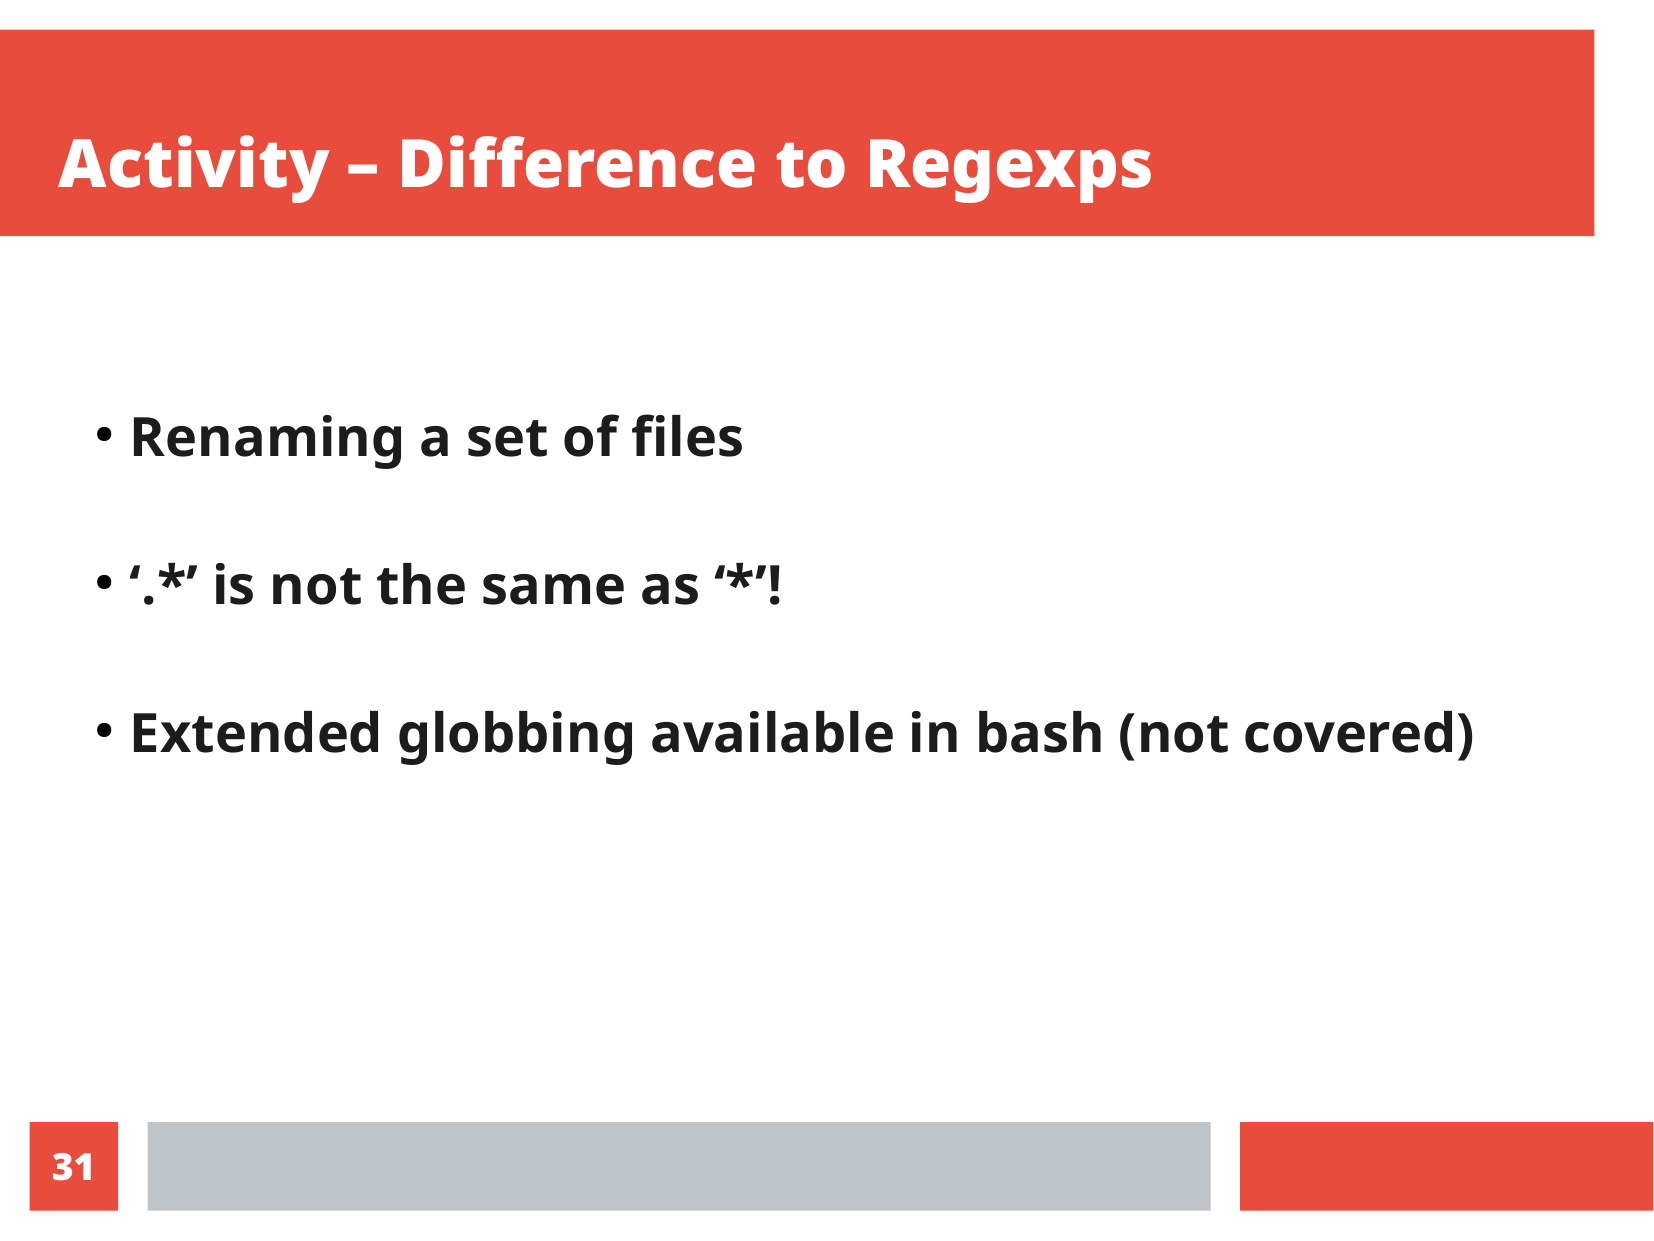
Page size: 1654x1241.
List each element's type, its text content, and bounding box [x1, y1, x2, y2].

title Activity – Difference to Regexps [59, 59, 1595, 207]
subtitle Renaming a set of files ‘.*’ is not the same as ‘*’! Extended globbing available in bash (not covered) [59, 324, 1565, 1093]
